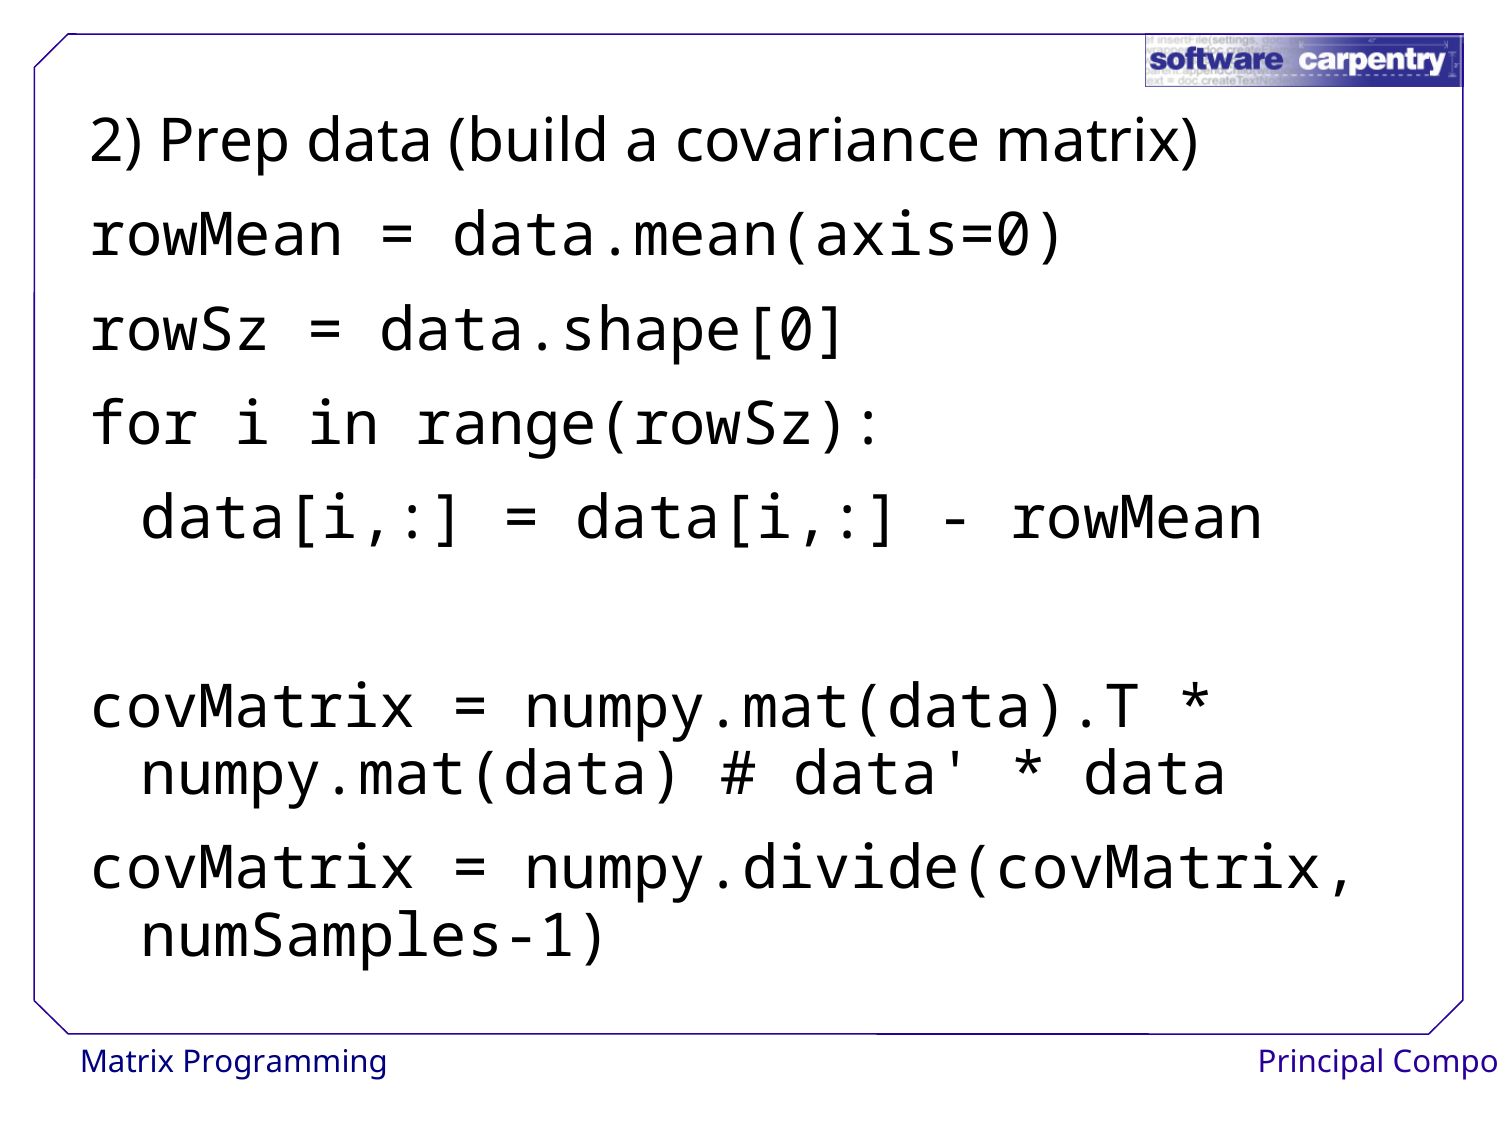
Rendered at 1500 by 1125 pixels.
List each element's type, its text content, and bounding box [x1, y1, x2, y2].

list 2) Prep data (build a covariance matrix) rowMean = data.mean(axis=0) rowSz = data.shape[0] for i in range(rowSz): data[i,:] = data[i,:] - rowMean covMatrix = numpy.mat(data).T * numpy.mat(data) # data' * data covMatrix = numpy.divide(covMatrix, numSamples-1) [75, 99, 1426, 1006]
picture [1145, 33, 1464, 87]
